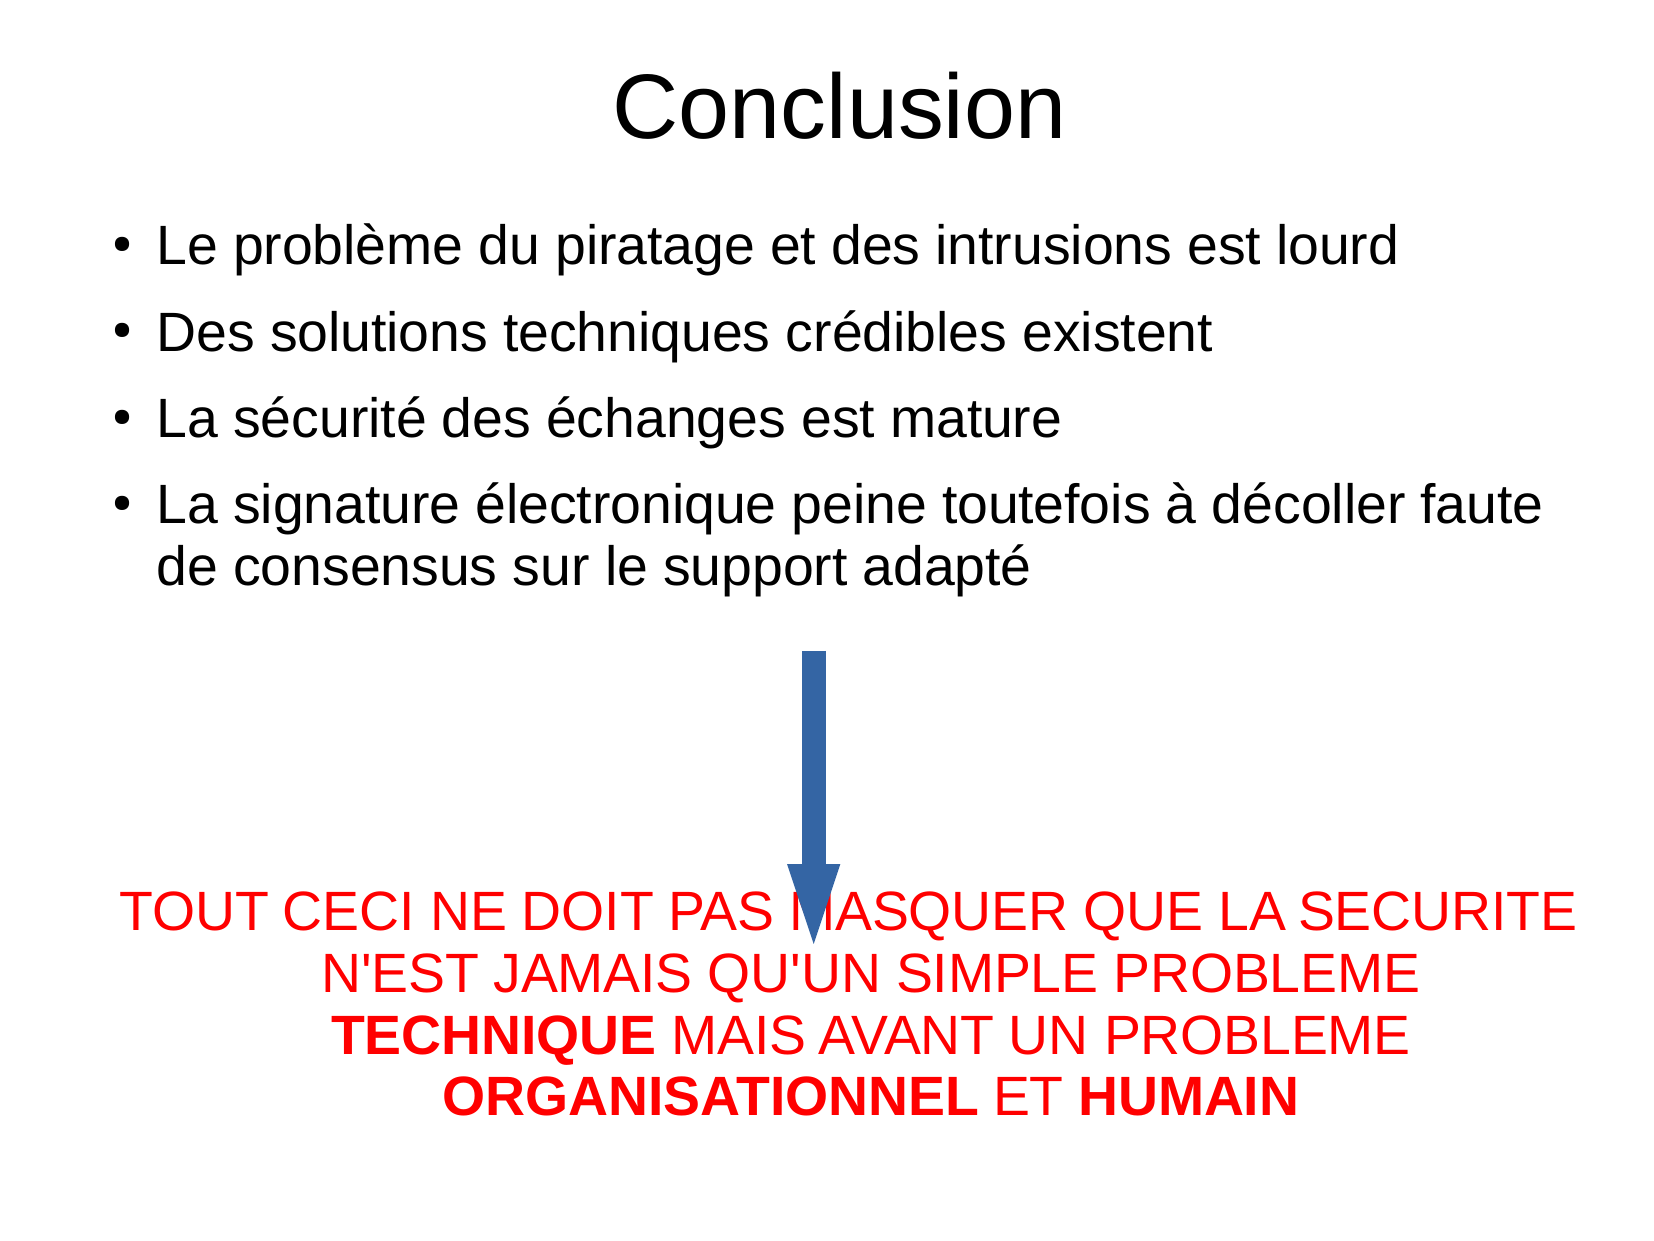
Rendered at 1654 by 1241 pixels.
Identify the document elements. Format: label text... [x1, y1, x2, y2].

title Conclusion [247, 32, 1433, 181]
list Le problème du piratage et des intrusions est lourd Des solutions techniques crédibles existent La sécurité des échanges est mature La signature électronique peine toutefois à décoller faute de consensus sur le support adapté TOUT CECI NE DOIT PAS MASQUER QUE LA SECURITE N'EST JAMAIS QU'UN SIMPLE PROBLEME TECHNIQUE MAIS AVANT UN PROBLEME ORGANISATIONNEL ET HUMAIN [97, 214, 1586, 1147]
